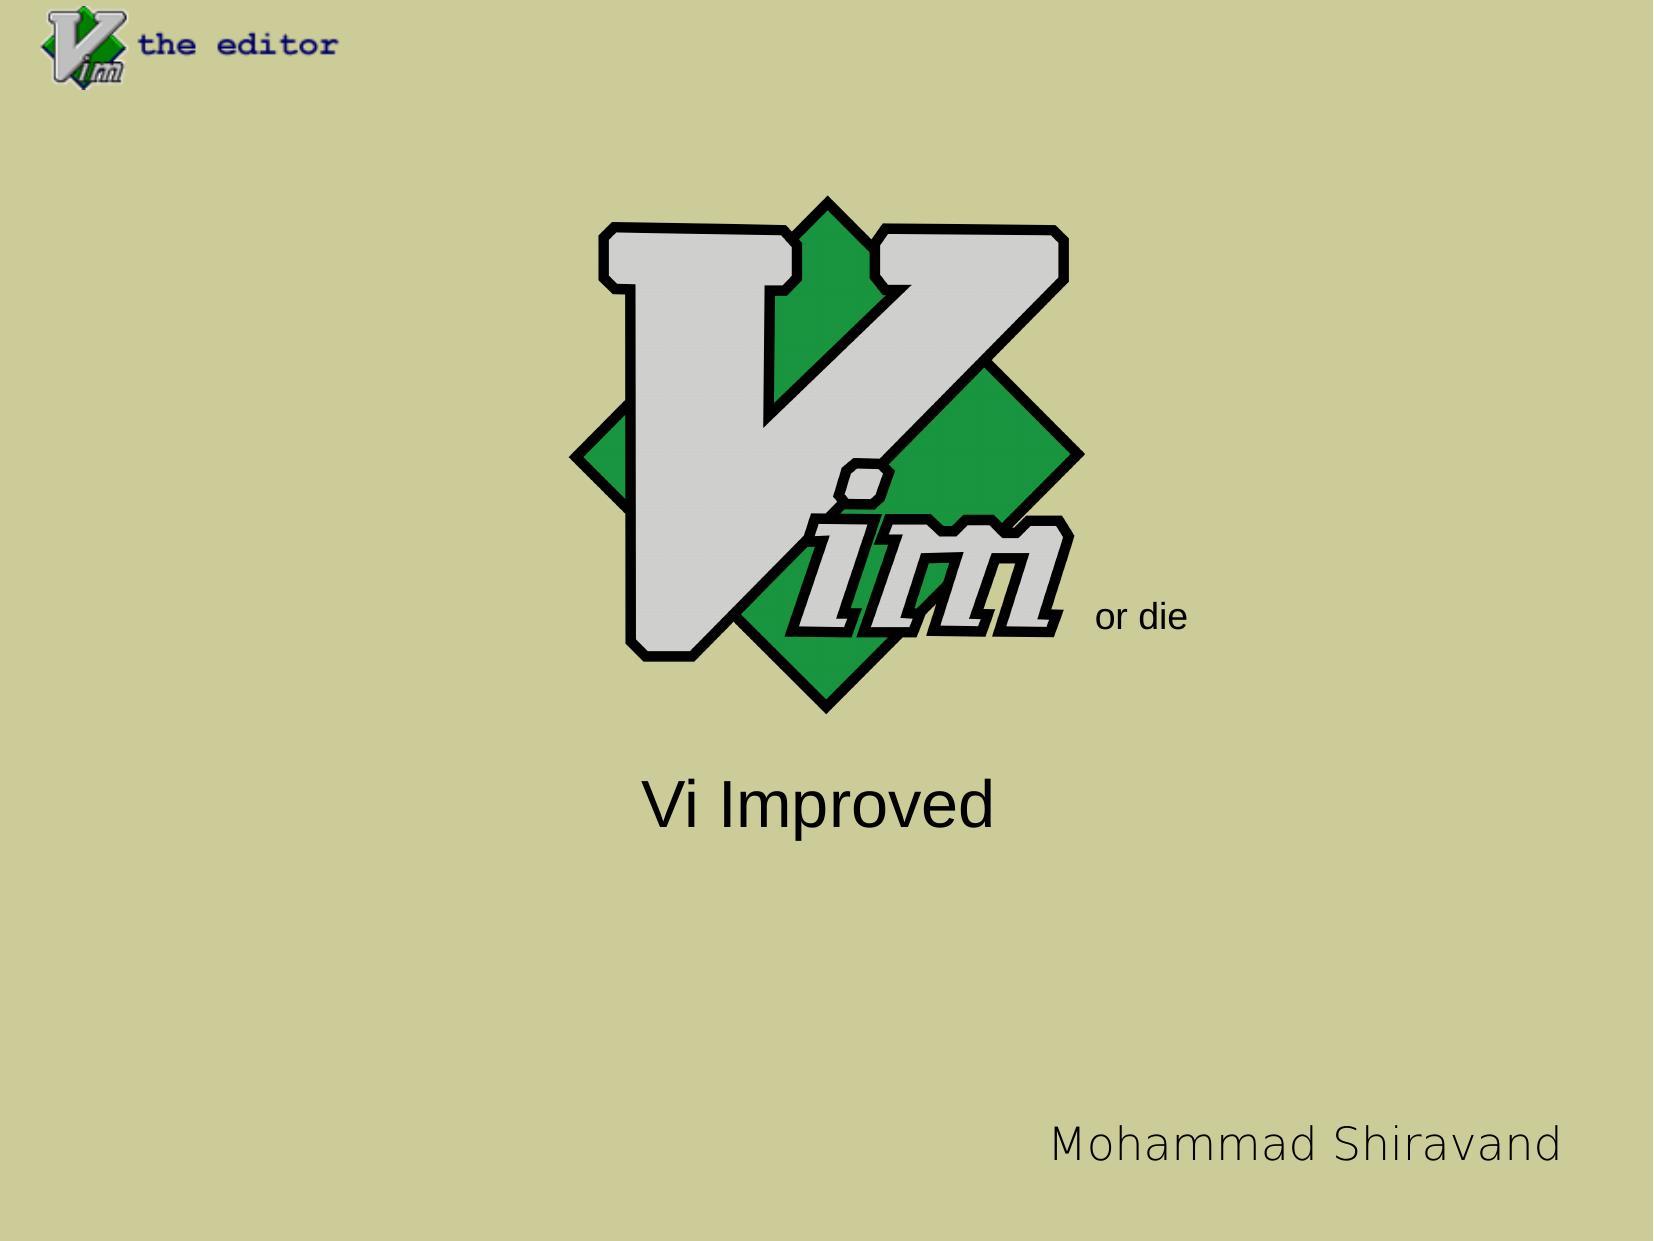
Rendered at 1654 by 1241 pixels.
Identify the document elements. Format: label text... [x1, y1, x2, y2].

subtitle Vi Improved Mohammad Shiravand [75, 692, 1563, 1172]
picture [559, 184, 1096, 721]
picture [6, 6, 341, 91]
text_box or die [1080, 588, 1216, 646]
